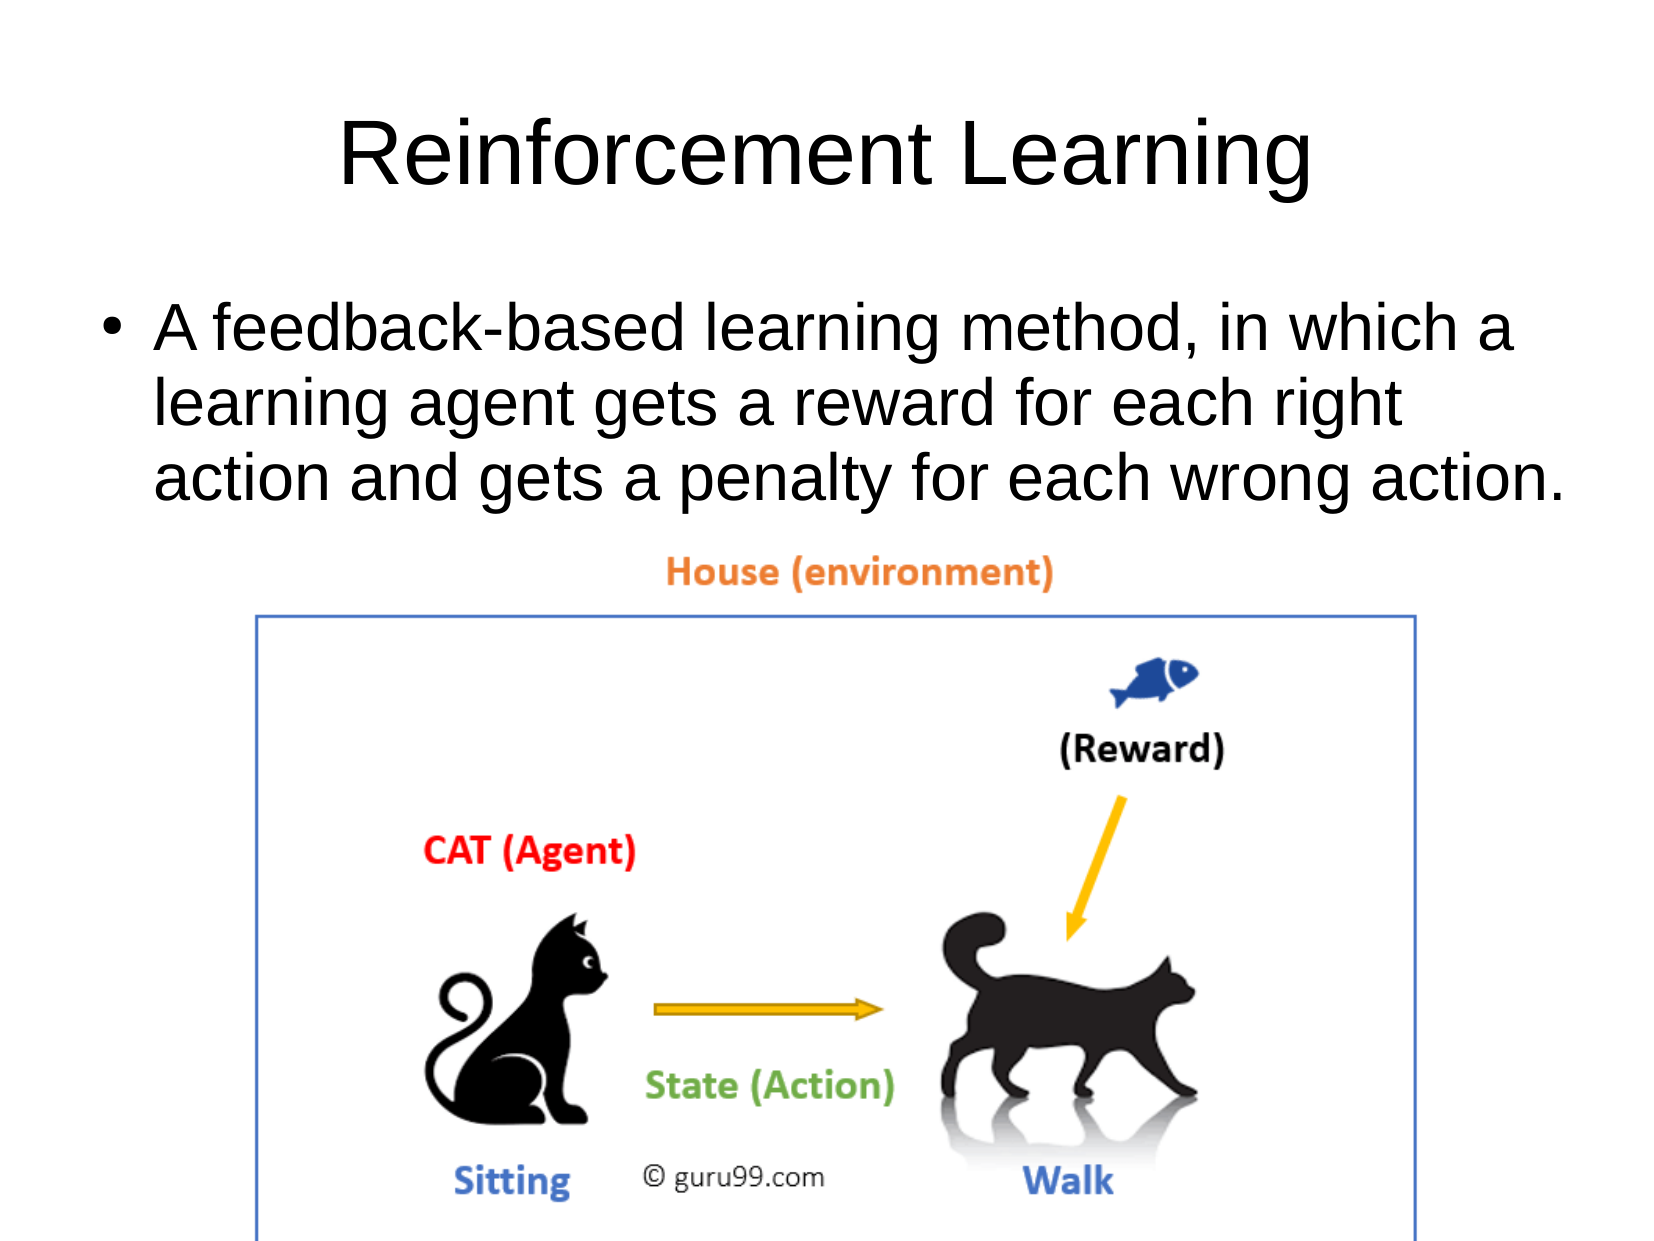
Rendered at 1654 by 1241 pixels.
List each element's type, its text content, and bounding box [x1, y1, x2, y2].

picture [210, 529, 1453, 1241]
list A feedback-based learning method, in which a learning agent gets a reward for each right action and gets a penalty for each wrong action. [82, 290, 1571, 1010]
title Reinforcement Learning [82, 49, 1571, 257]
